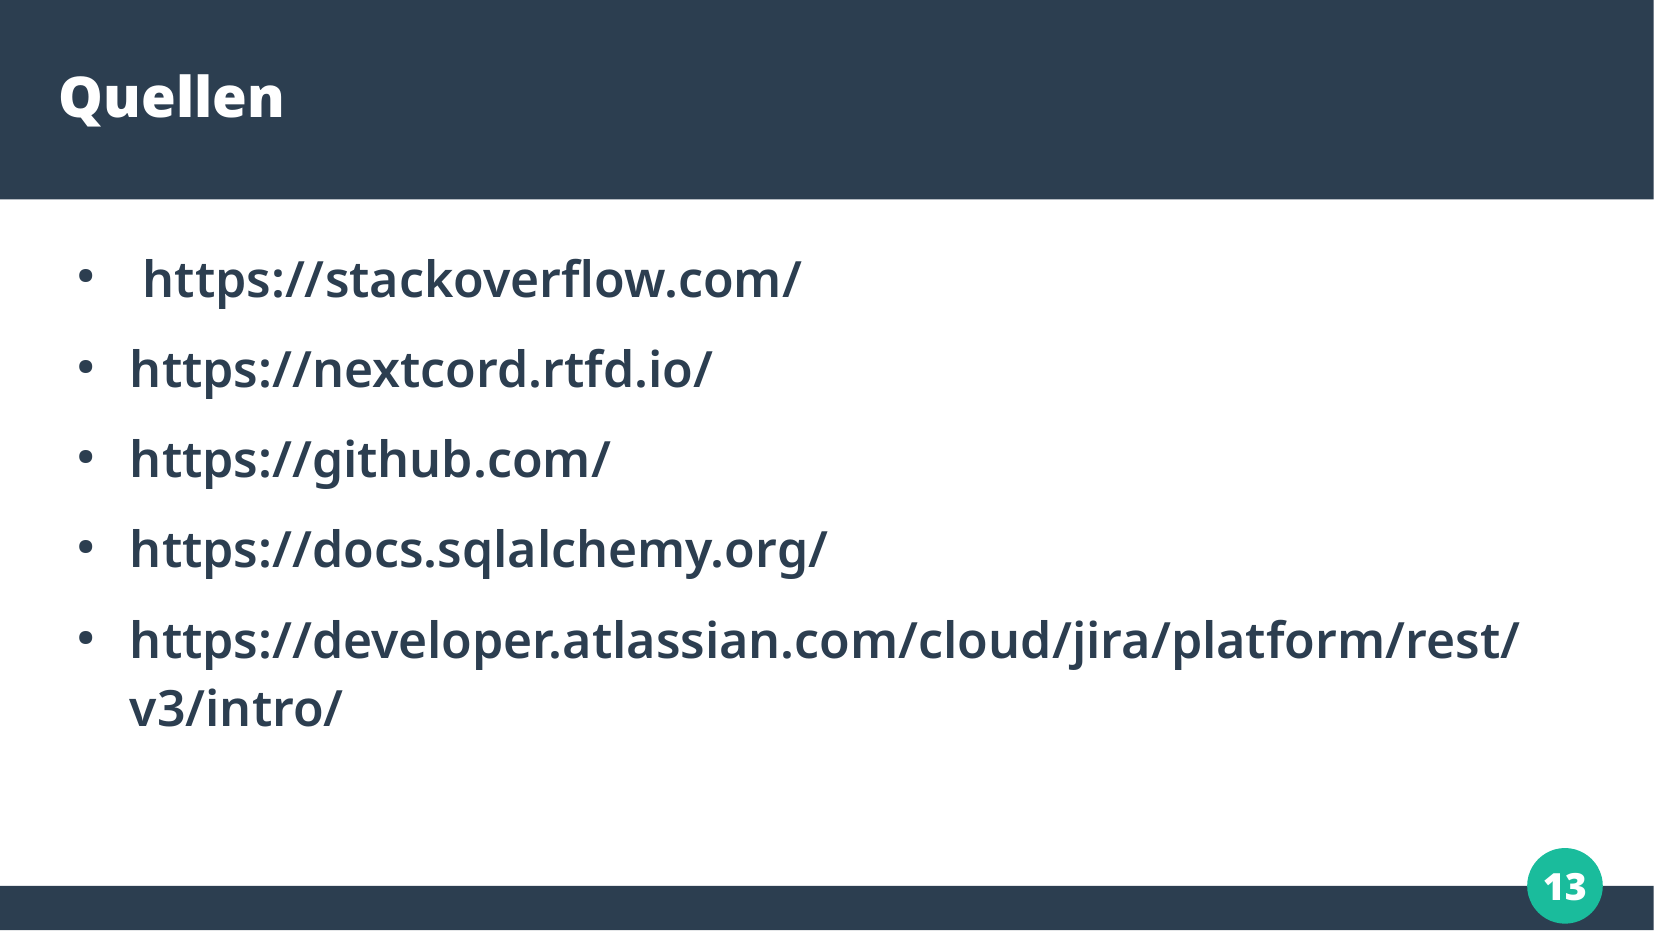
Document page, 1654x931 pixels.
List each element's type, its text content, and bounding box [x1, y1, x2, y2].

list https://stackoverflow.com/ https://nextcord.rtfd.io/ https://github.com/ https://docs.sqlalchemy.org/ https://developer.atlassian.com/cloud/jira/platform/rest/v3/intro/ [59, 243, 1595, 864]
title Quellen [59, 37, 1595, 155]
